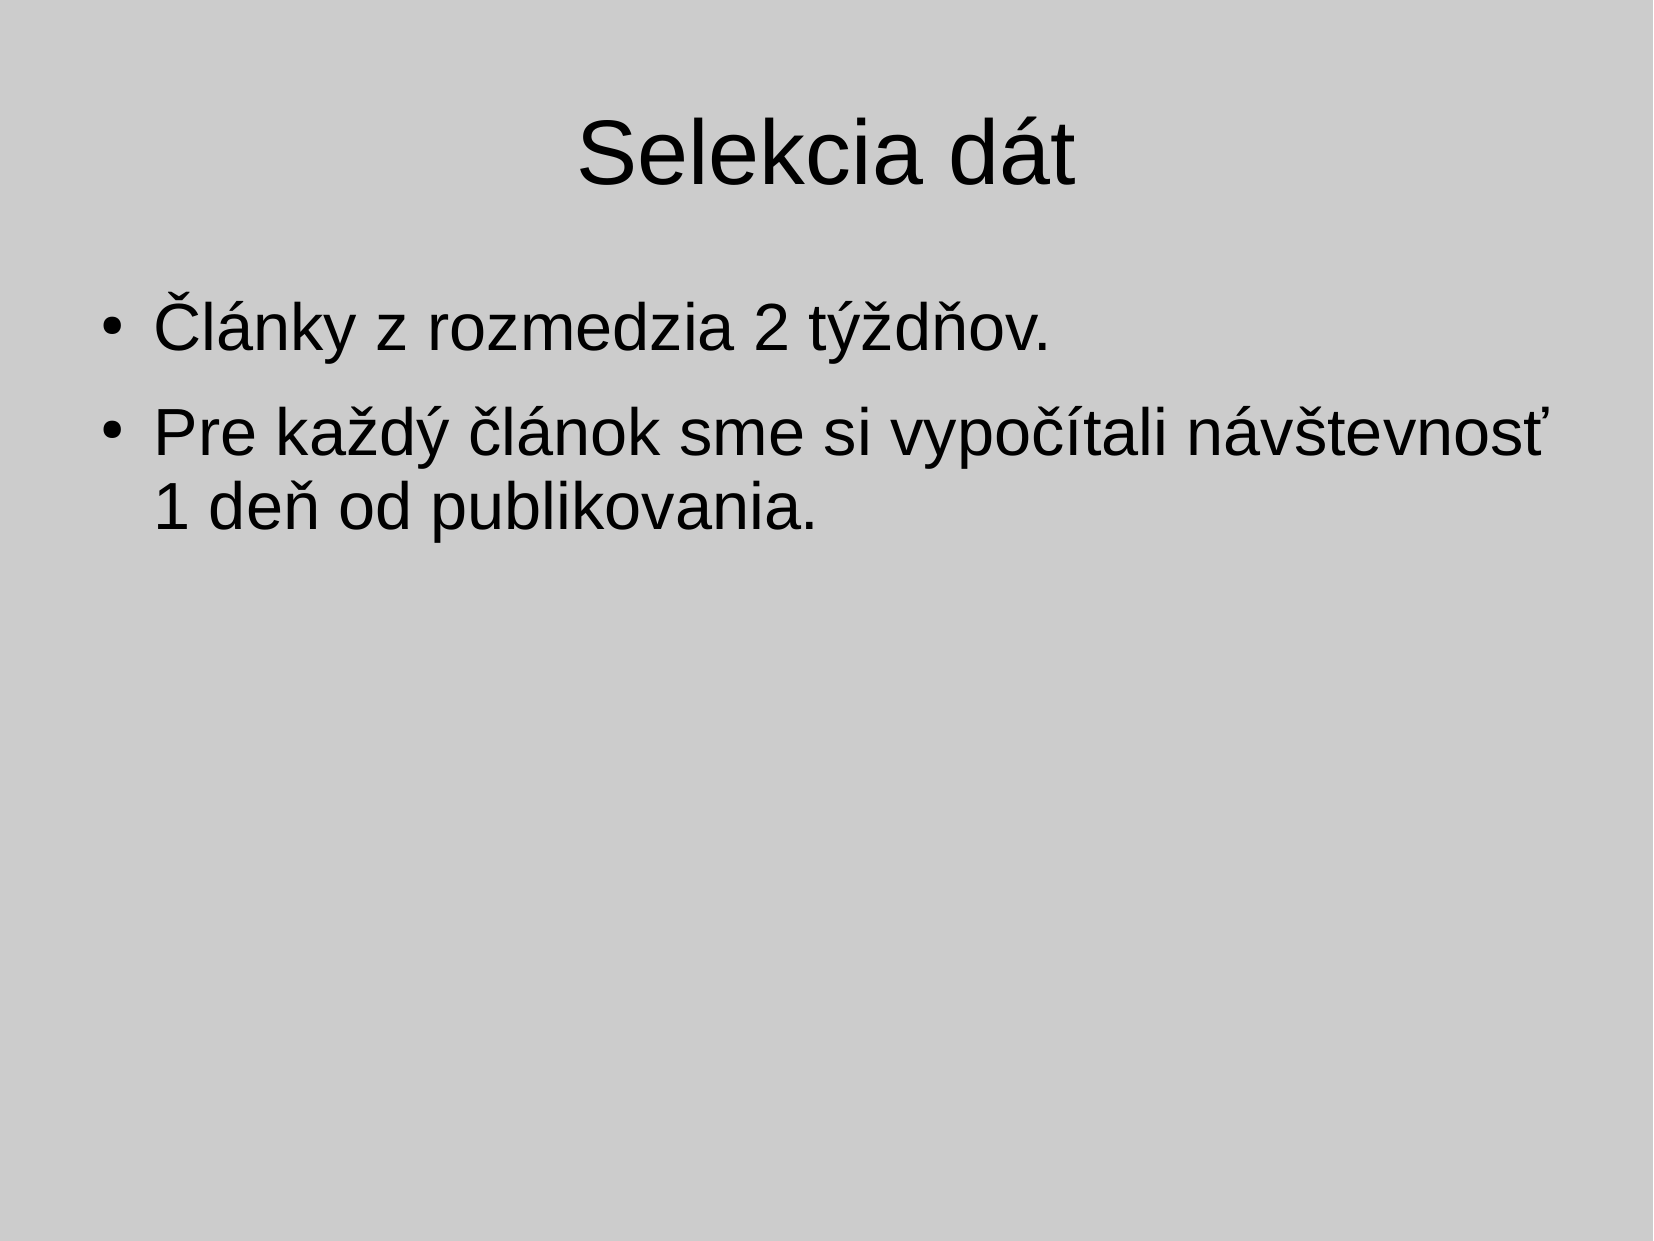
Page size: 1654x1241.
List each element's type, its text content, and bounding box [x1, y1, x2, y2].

title Selekcia dát [82, 49, 1571, 257]
list Články z rozmedzia 2 týždňov. Pre každý článok sme si vypočítali návštevnosť 1 deň od publikovania. [82, 290, 1571, 1010]
